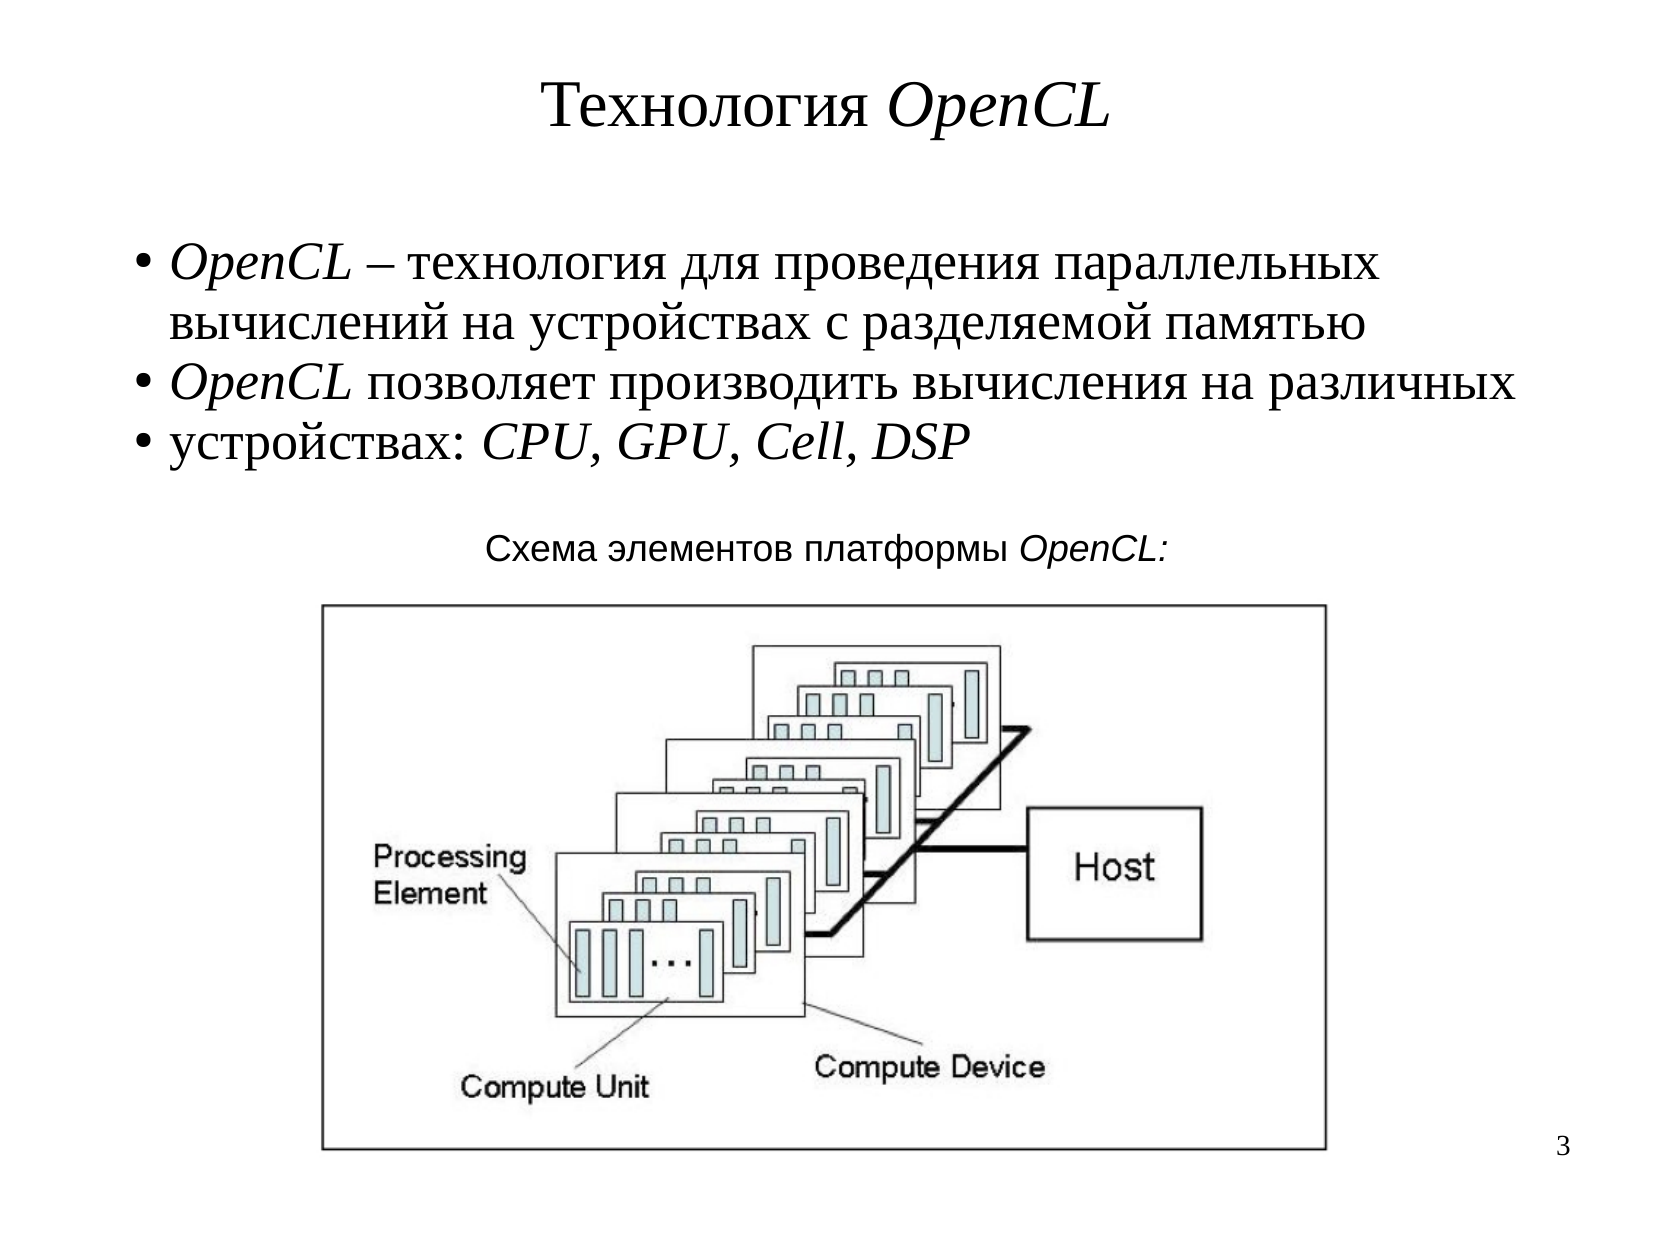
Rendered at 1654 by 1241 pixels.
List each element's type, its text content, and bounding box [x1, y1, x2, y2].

picture [301, 587, 1353, 1171]
text_box Схема элементов платформы OpenCL: [424, 519, 1229, 625]
text_box OpenCL – технология для проведения параллельных вычислений на устройствах с разделяемой памятью OpenCL позволяет производить вычисления на различных устройствах: CPU, GPU, Cell, DSP [119, 224, 1533, 484]
text_box Технология OpenCL [335, 59, 1318, 148]
